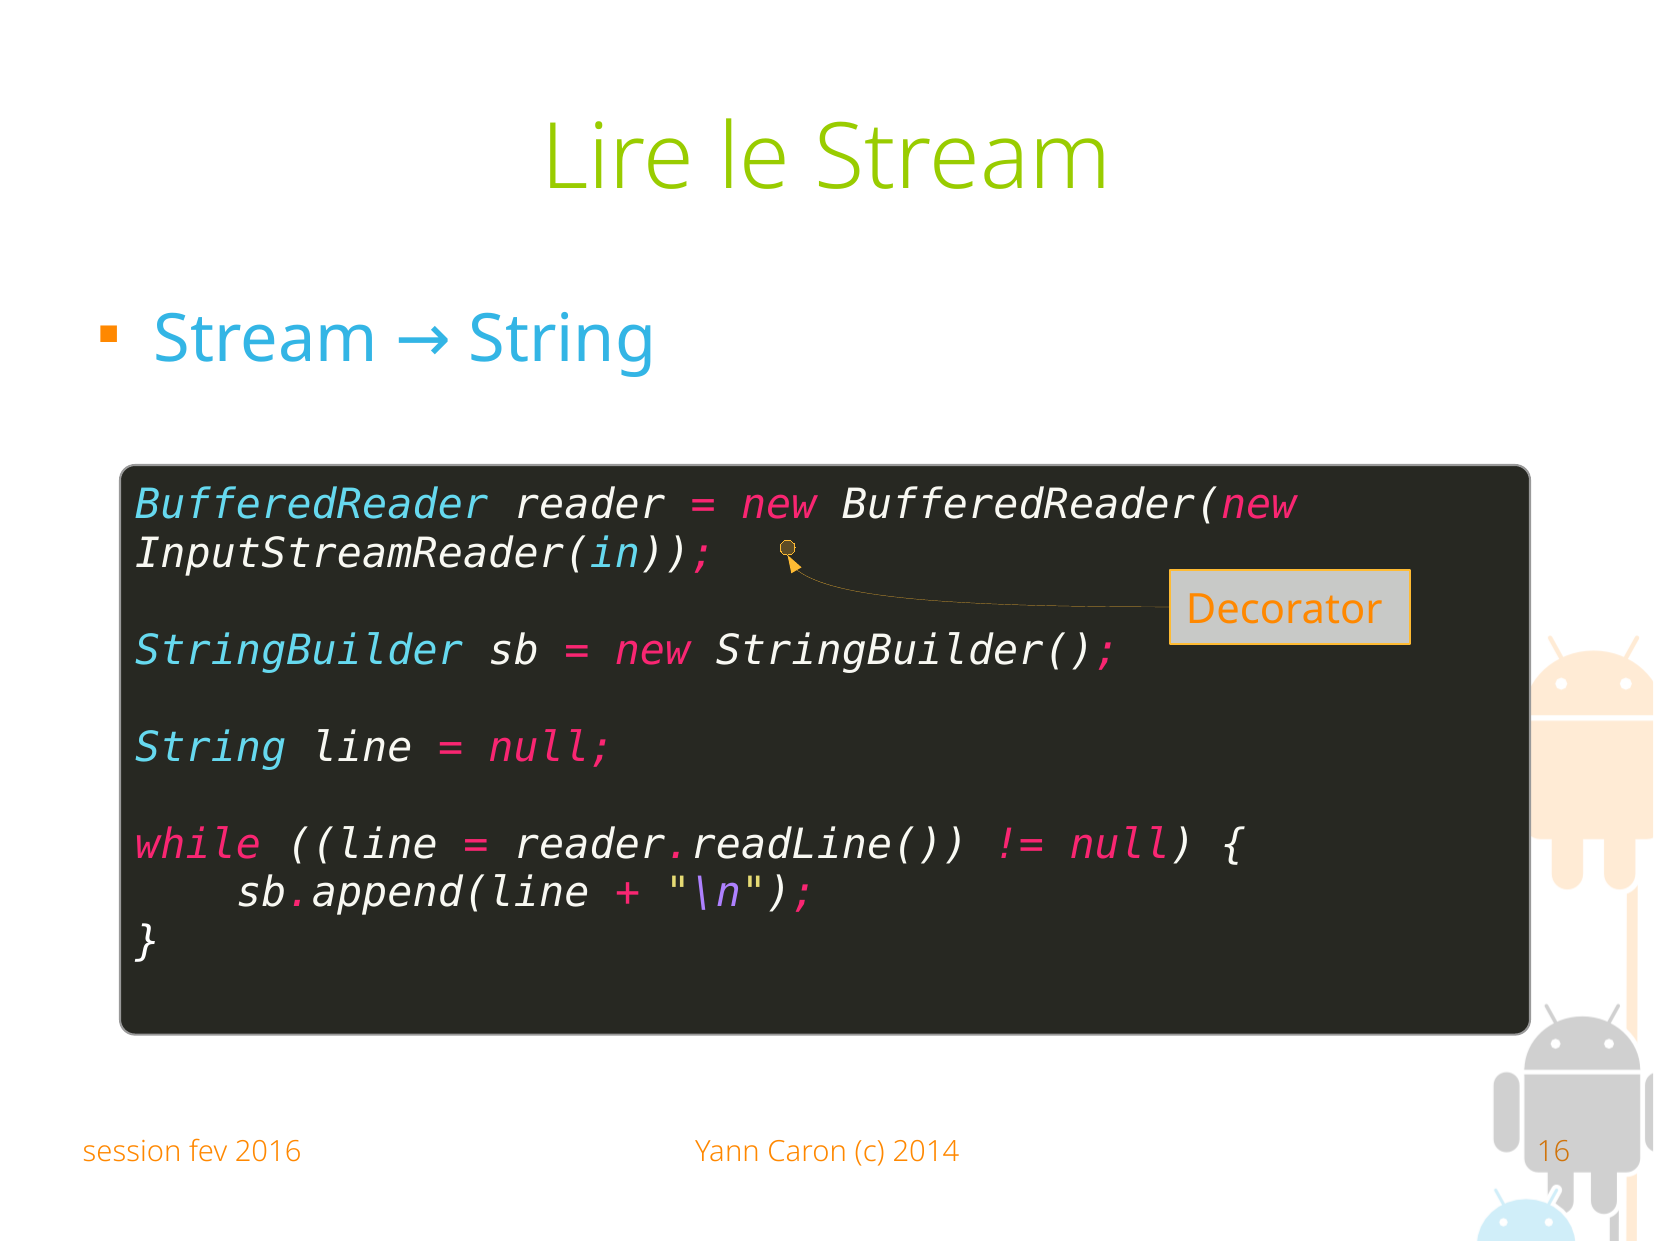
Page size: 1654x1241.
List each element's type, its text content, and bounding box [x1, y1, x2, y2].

list Stream → String [82, 290, 1571, 451]
title Lire le Stream [82, 49, 1571, 257]
picture [240, 423, 1654, 1241]
text_box [780, 540, 796, 555]
text_box Decorator [1170, 570, 1410, 636]
text_box BufferedReader reader = new BufferedReader(new InputStreamReader(in)); StringBuilder sb = new StringBuilder(); String line = null; while ((line = reader.readLine()) != null) { sb.append(line + "\n"); } [120, 465, 1531, 1035]
